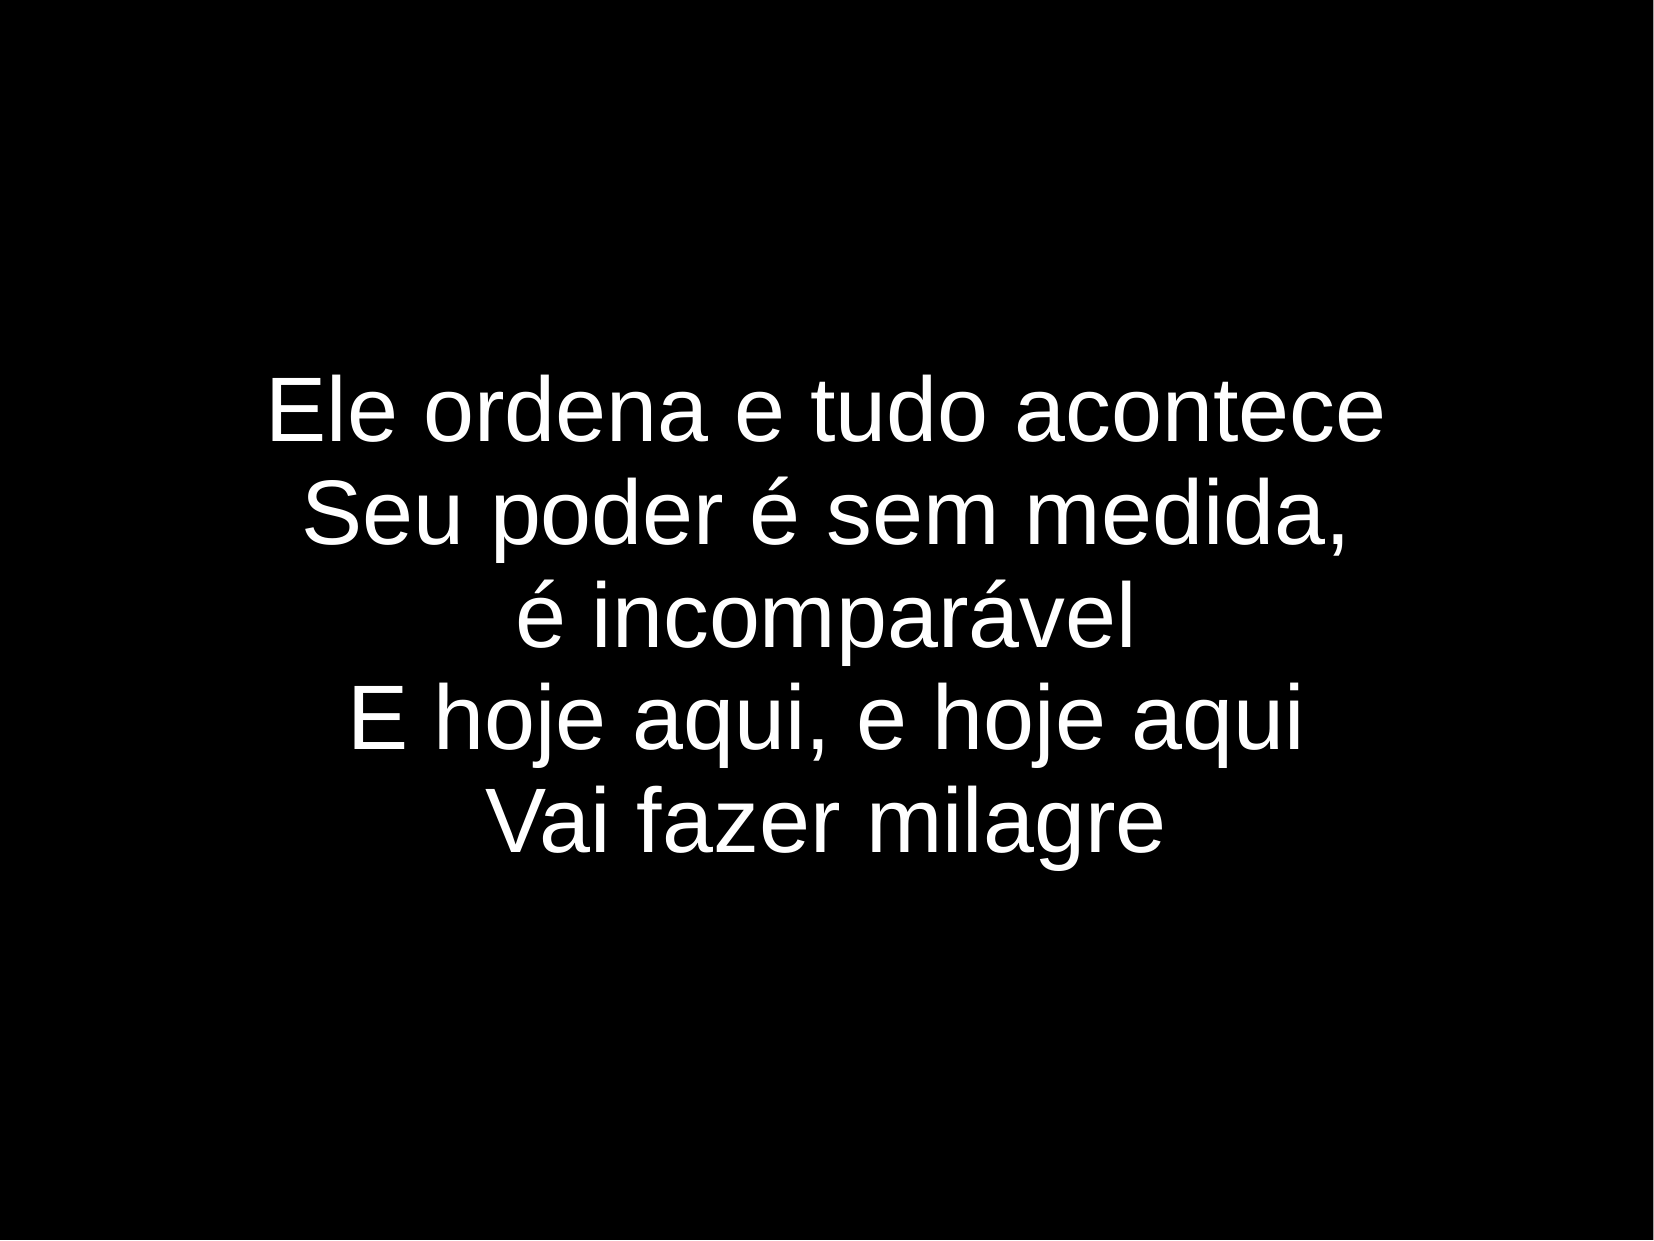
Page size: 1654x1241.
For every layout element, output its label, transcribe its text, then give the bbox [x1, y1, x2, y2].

subtitle Ele ordena e tudo acontece Seu poder é sem medida, é incomparável E hoje aqui, e hoje aqui Vai fazer milagre [82, 49, 1571, 1182]
